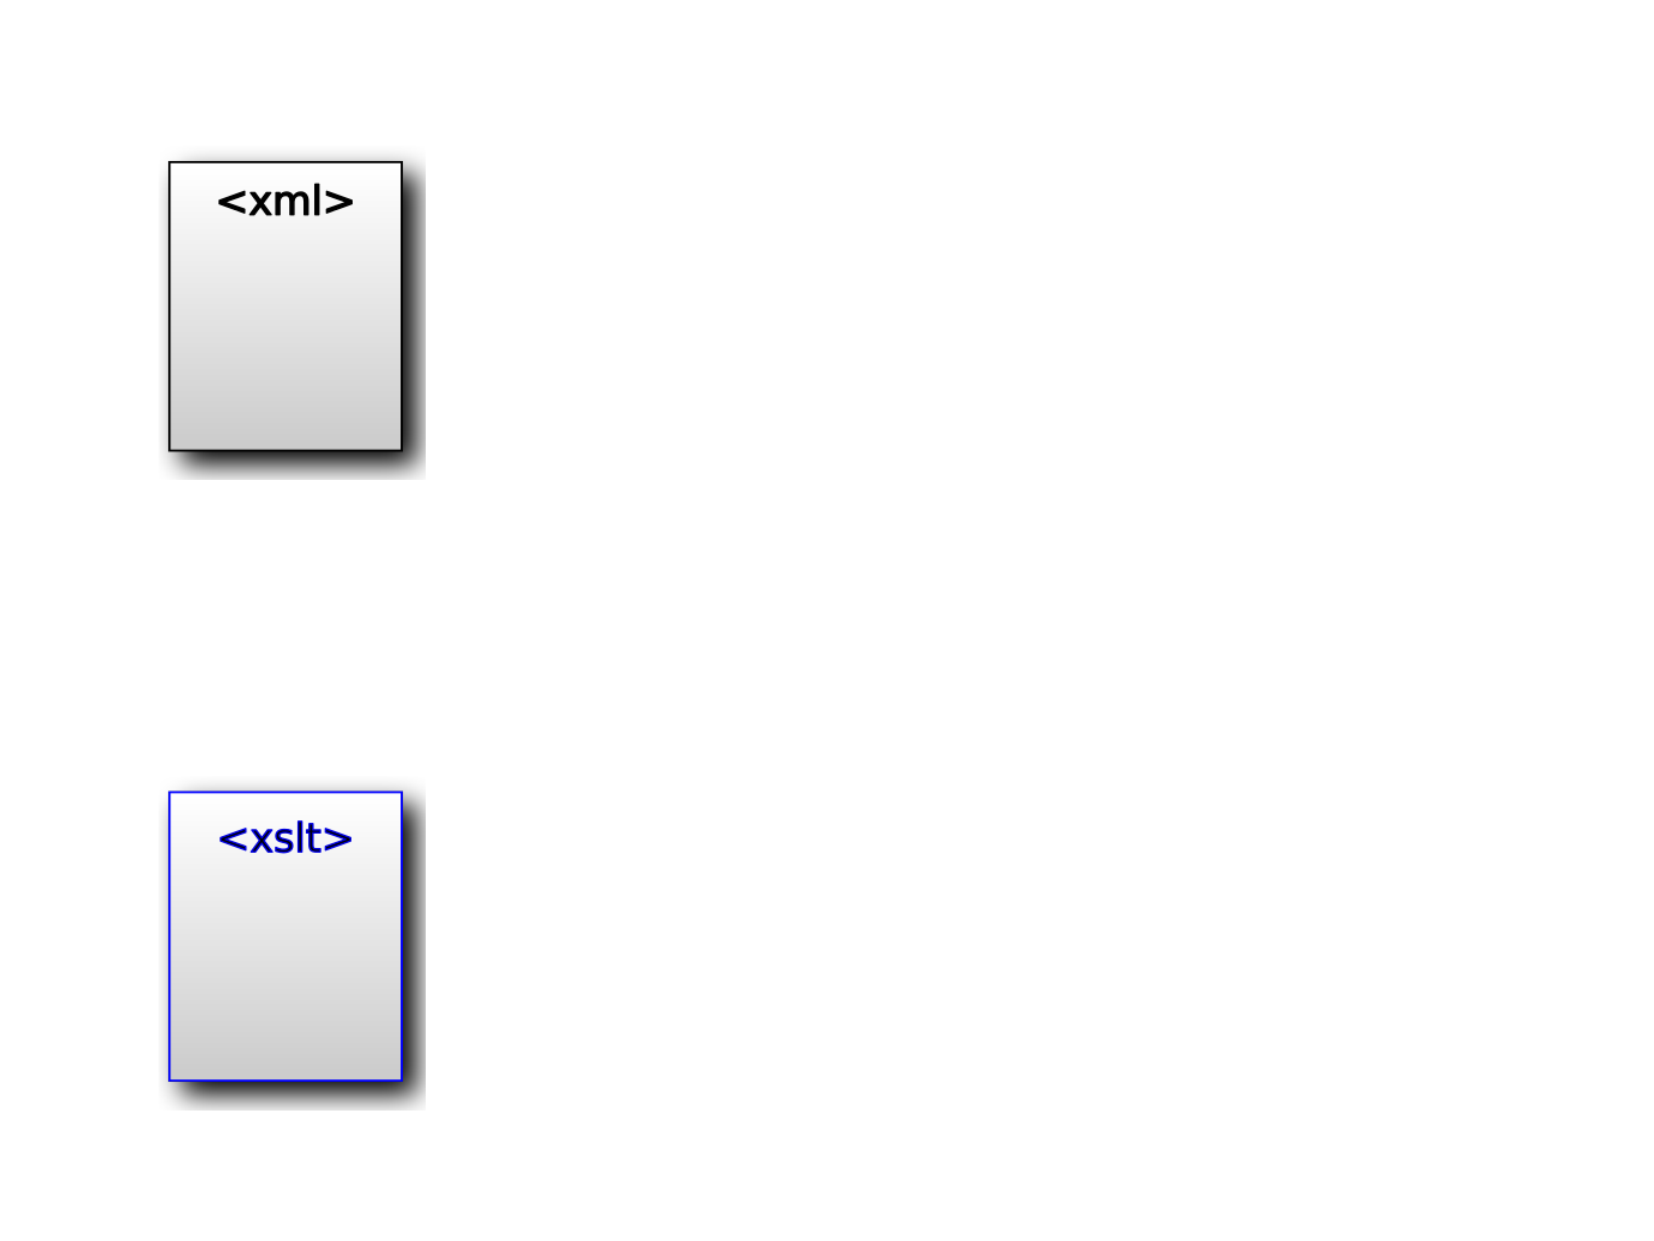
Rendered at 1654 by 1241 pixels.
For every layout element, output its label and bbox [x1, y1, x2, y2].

picture [113, 100, 1549, 1143]
